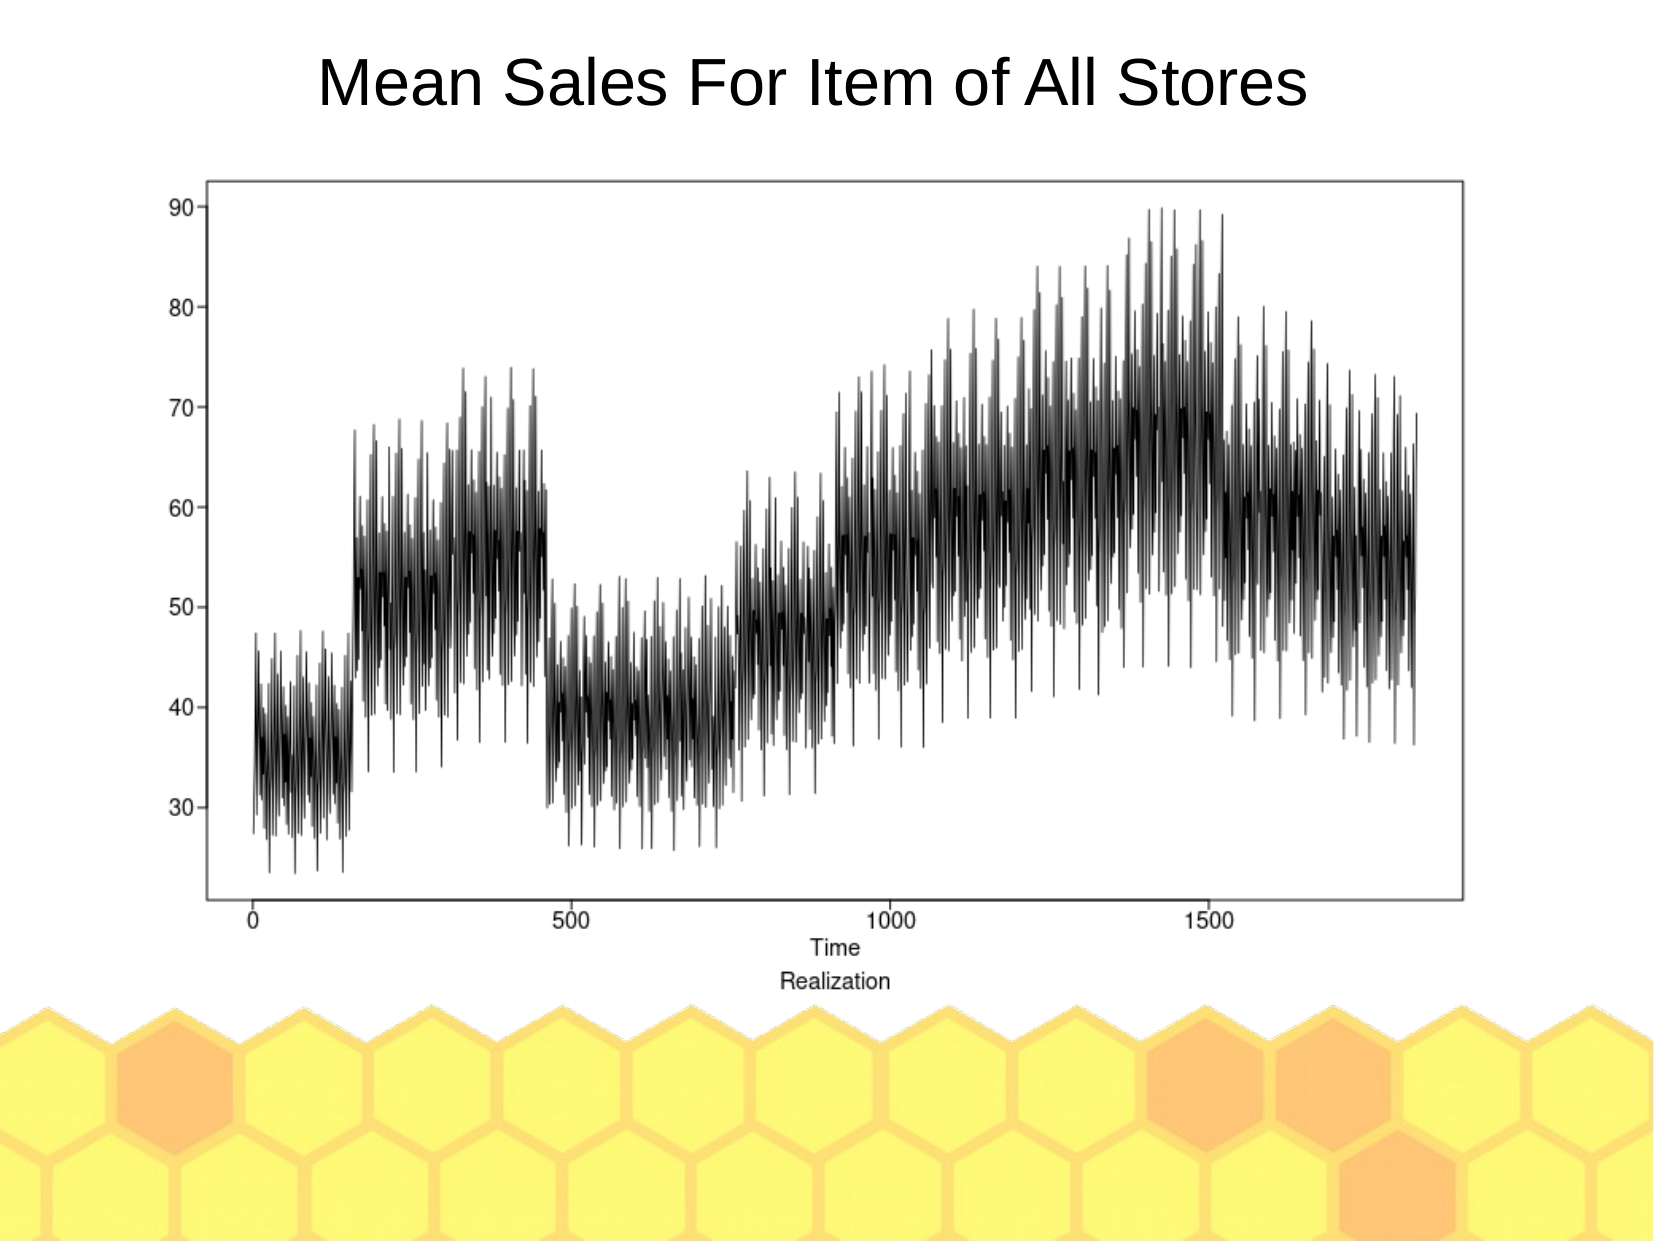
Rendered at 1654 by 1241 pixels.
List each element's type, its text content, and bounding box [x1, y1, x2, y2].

picture [150, 159, 1486, 999]
title Mean Sales For Item of All Stores [82, 0, 1571, 151]
picture [0, 1001, 1654, 1241]
